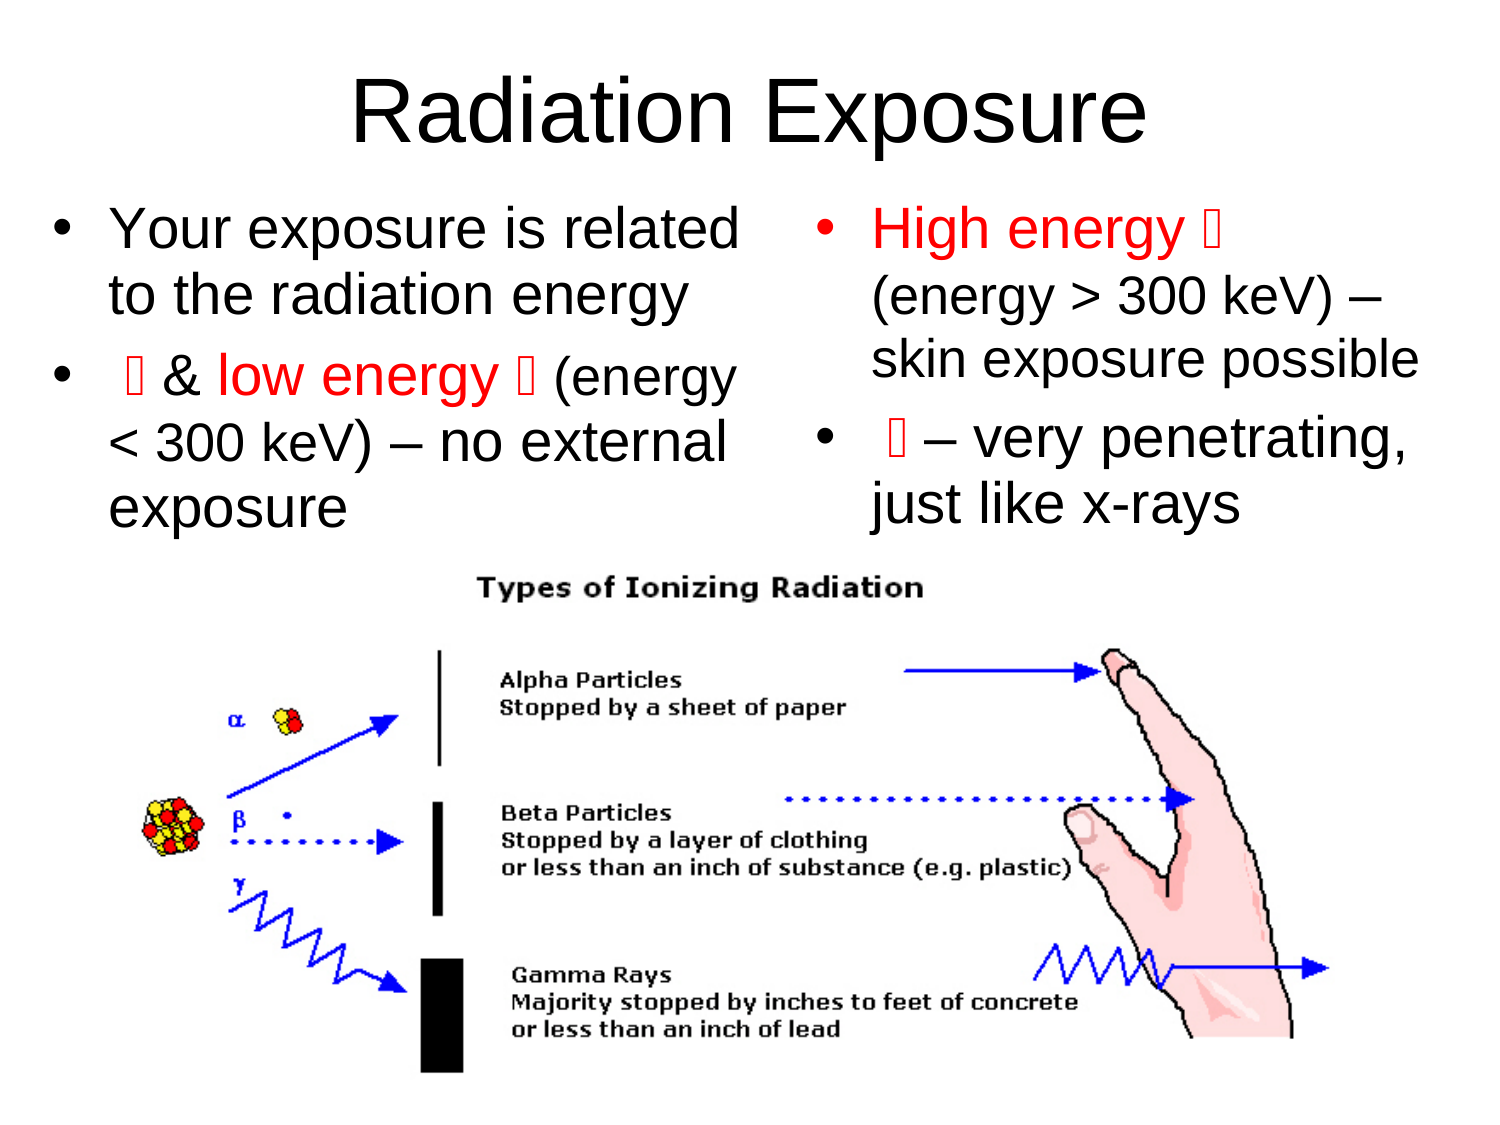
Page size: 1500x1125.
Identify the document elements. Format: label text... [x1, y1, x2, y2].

title Radiation Exposure [75, 24, 1426, 188]
list High energy  (energy > 300 keV) – skin exposure possible  – very penetrating, just like x-rays [800, 187, 1450, 651]
picture [137, 562, 1338, 1085]
list Your exposure is related to the radiation energy  & low energy  (energy < 300 keV) – no external exposure [37, 187, 775, 638]
